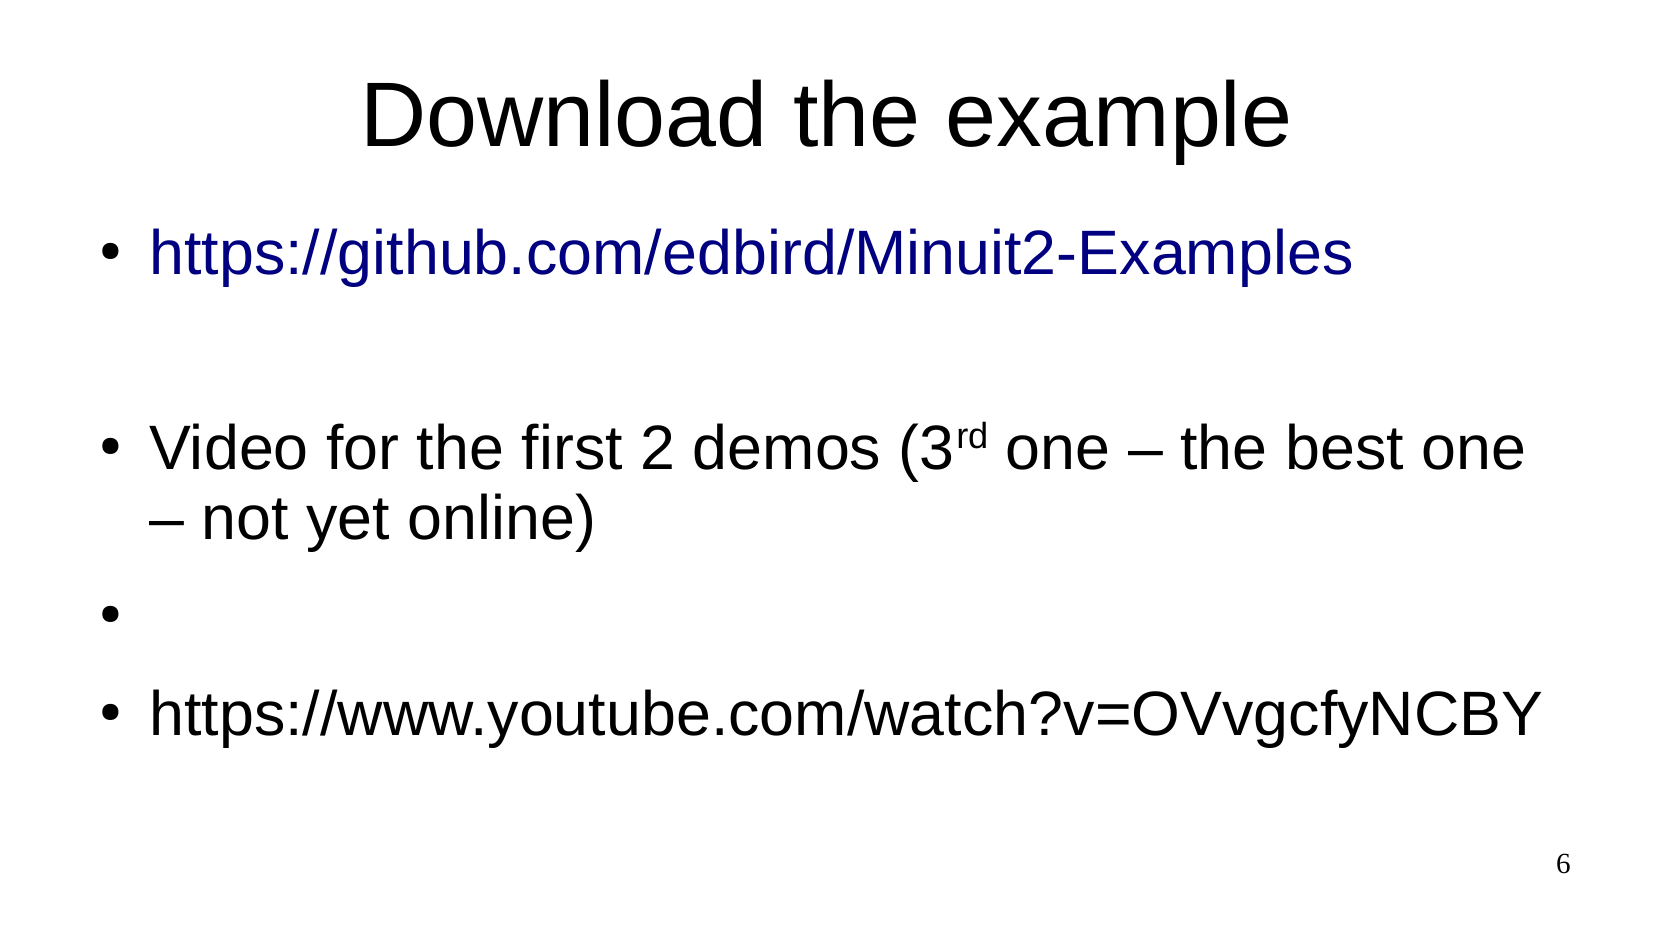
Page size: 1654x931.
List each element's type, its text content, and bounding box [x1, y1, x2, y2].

title Download the example [82, 37, 1571, 193]
list https://github.com/edbird/Minuit2-Examples Video for the first 2 demos (3rd one – the best one – not yet online) https://www.youtube.com/watch?v=OVvgcfyNCBY [82, 217, 1571, 758]
